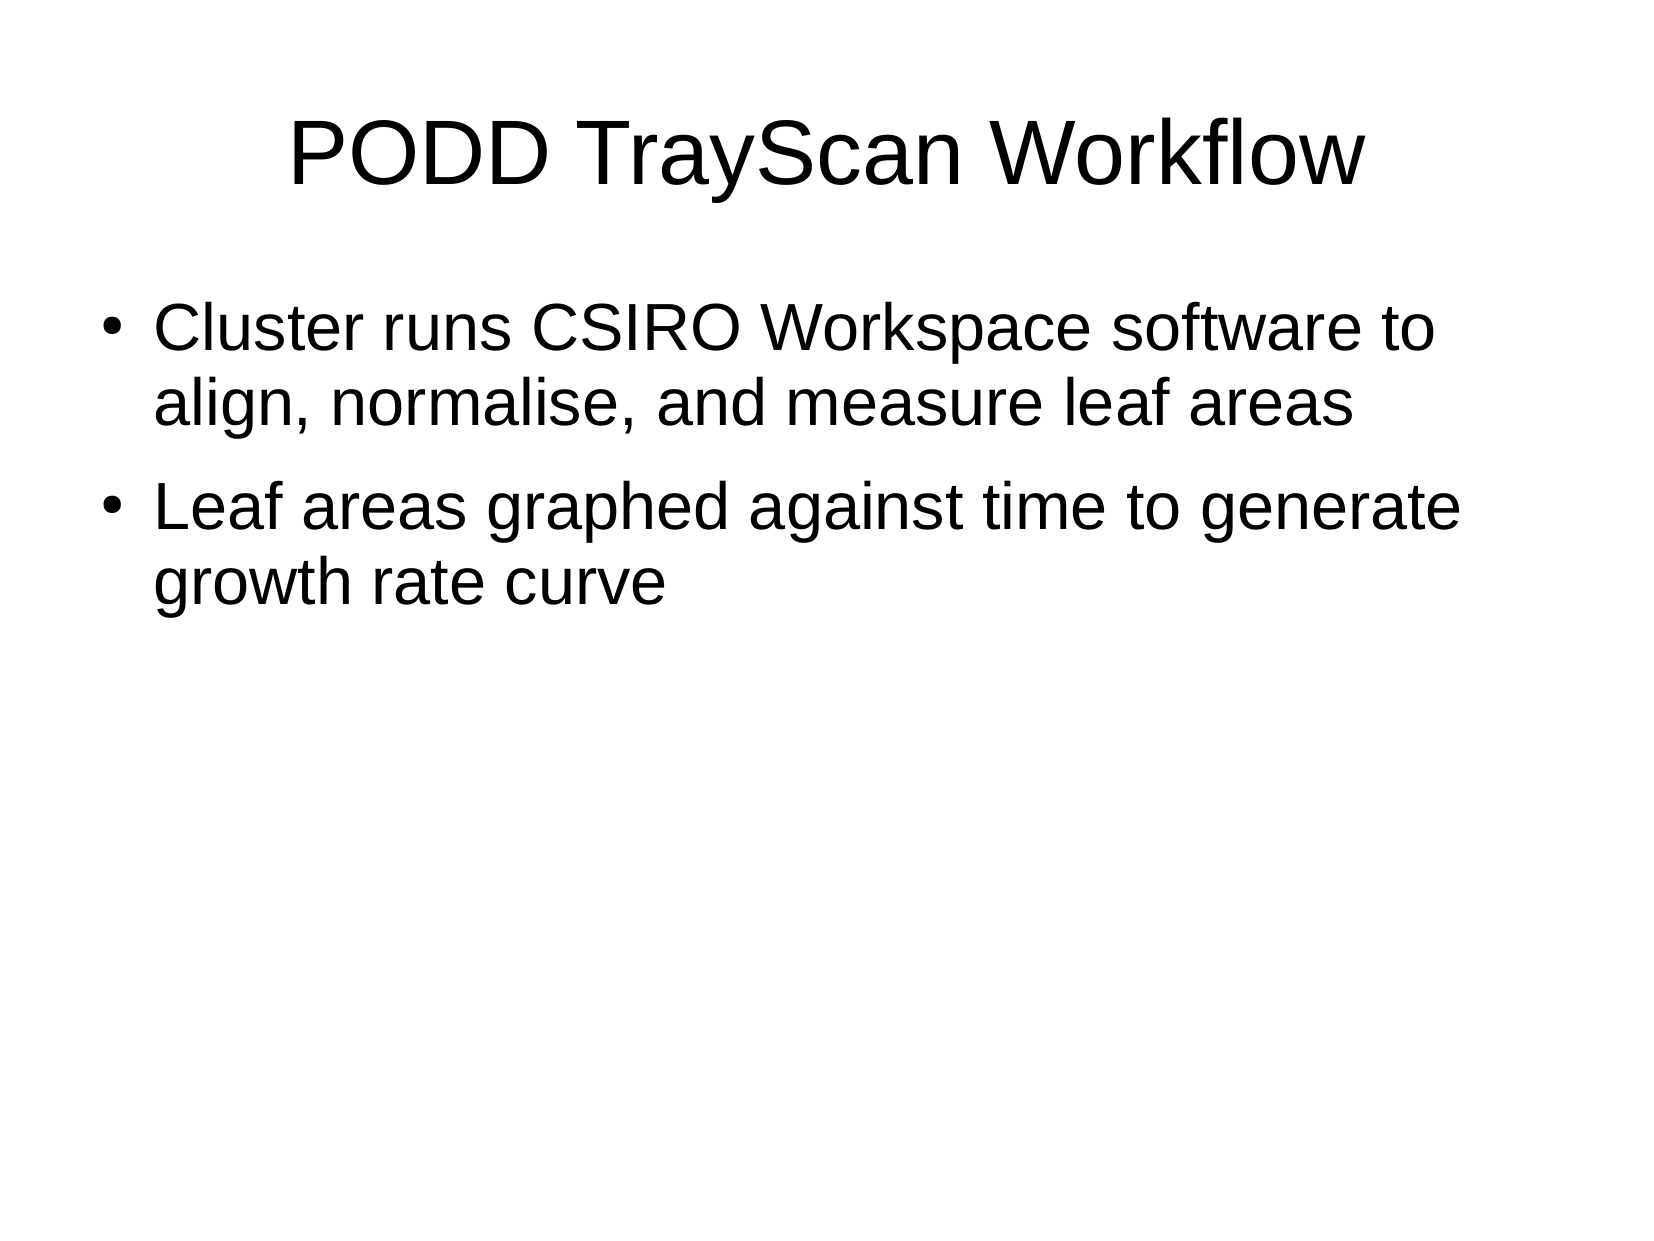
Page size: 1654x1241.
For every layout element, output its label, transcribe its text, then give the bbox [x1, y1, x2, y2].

title PODD TrayScan Workflow [82, 49, 1571, 257]
list Cluster runs CSIRO Workspace software to align, normalise, and measure leaf areas Leaf areas graphed against time to generate growth rate curve [82, 290, 1571, 1010]
